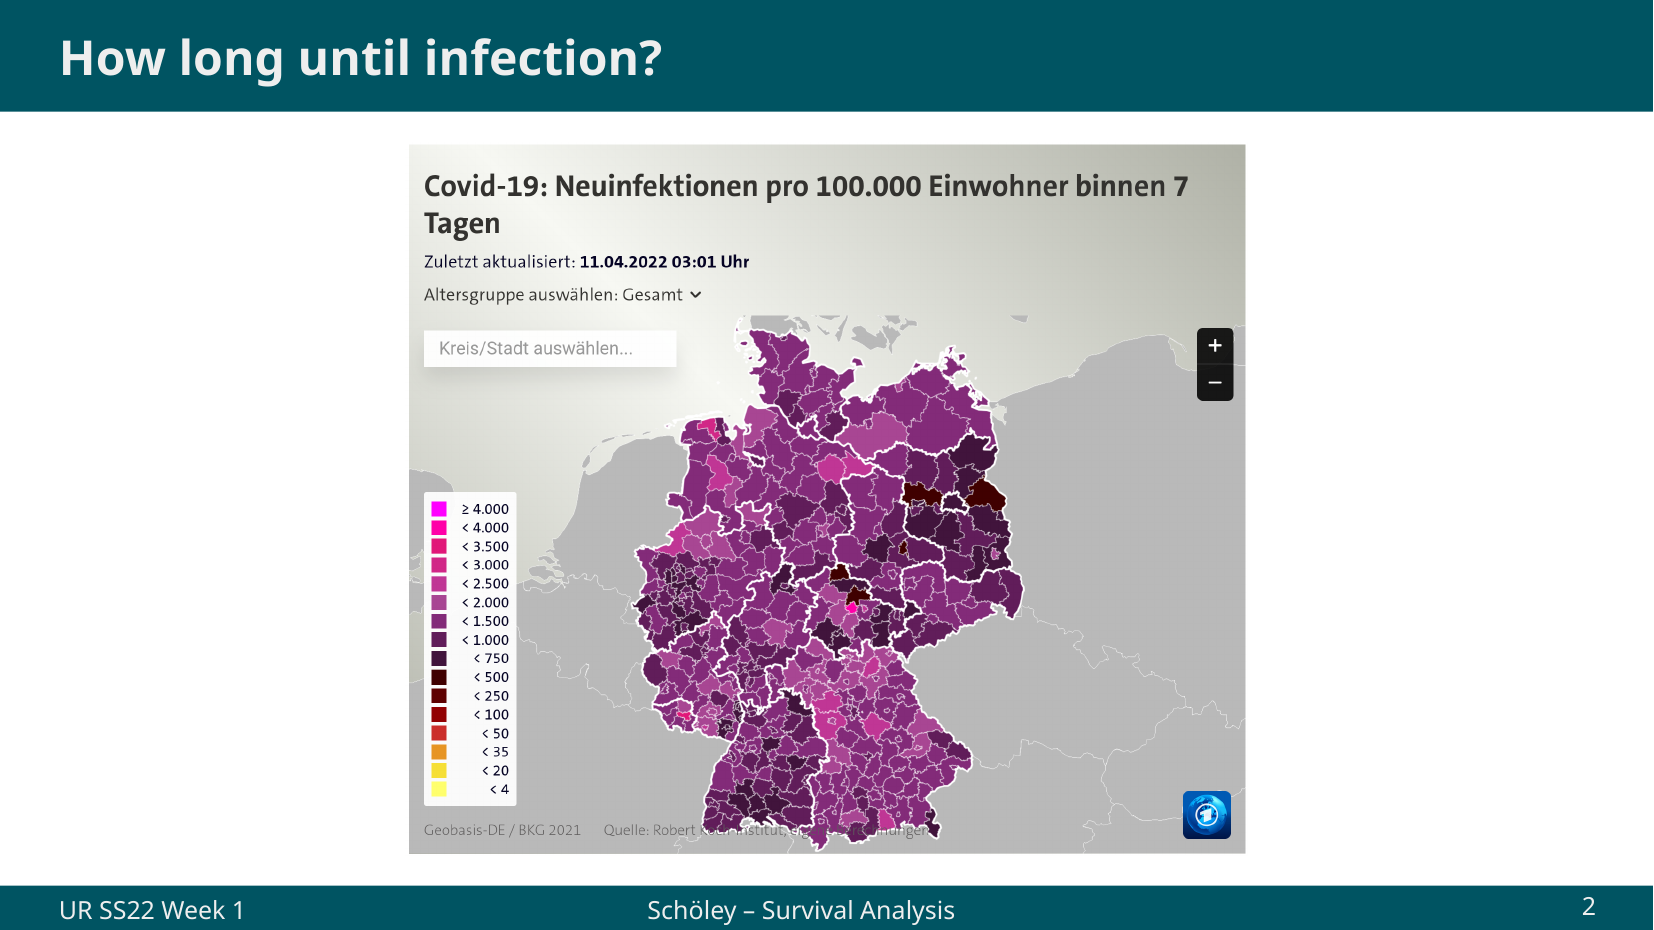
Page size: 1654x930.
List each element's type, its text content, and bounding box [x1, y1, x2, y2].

title How long until infection? [58, 0, 1594, 117]
picture [405, 142, 1248, 856]
